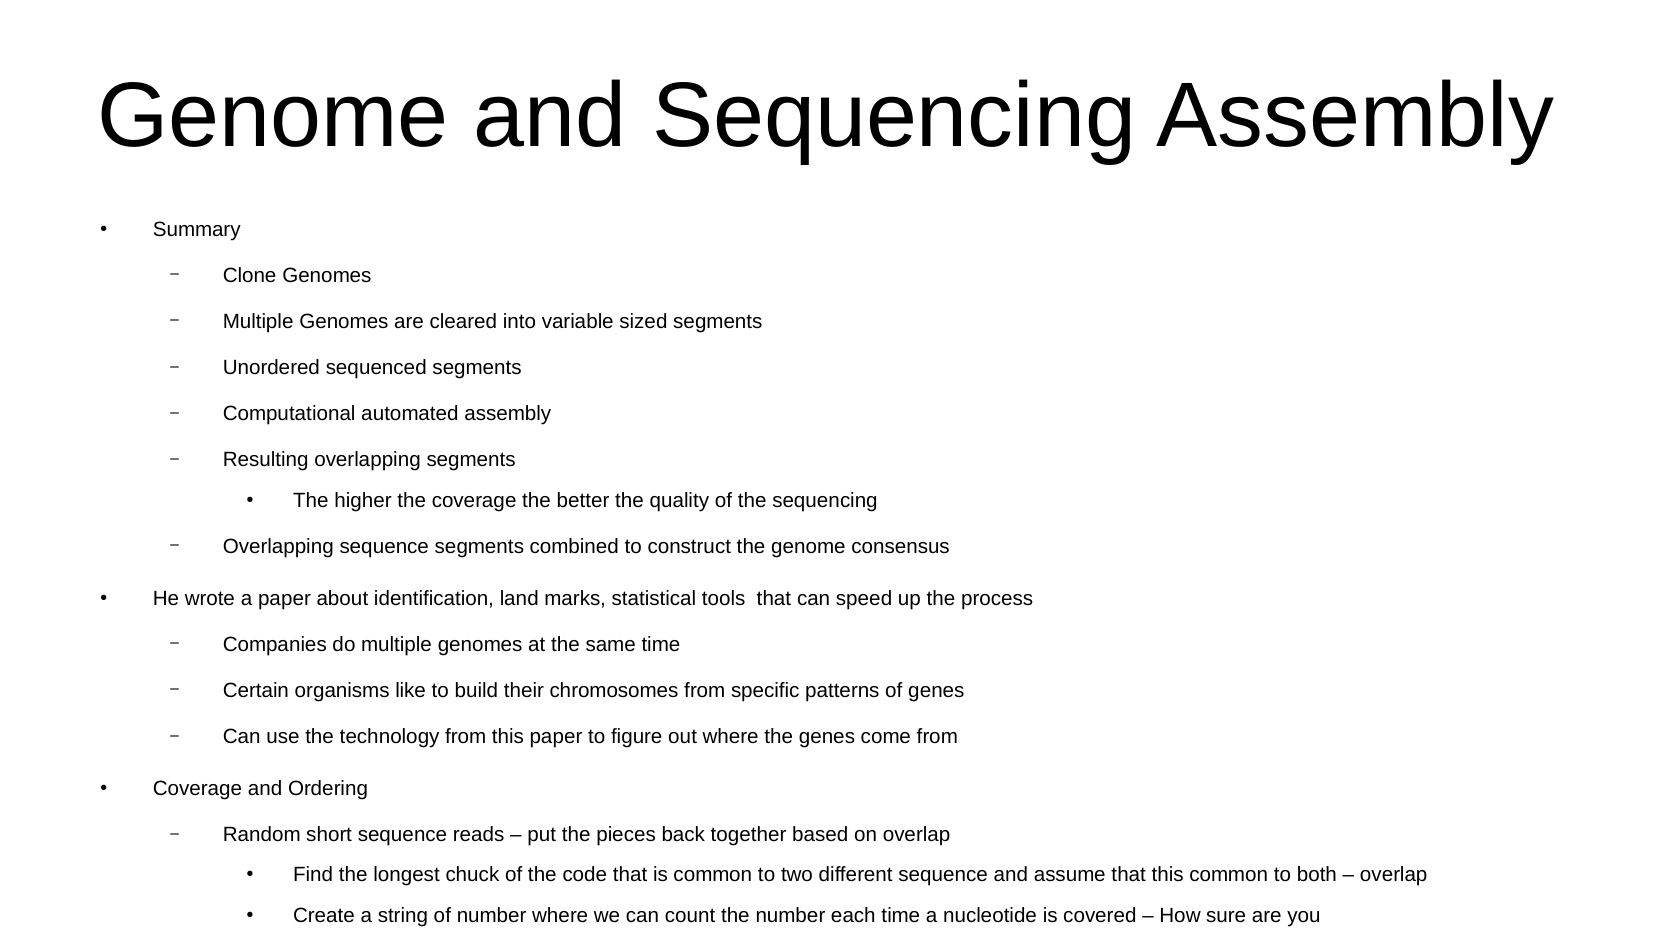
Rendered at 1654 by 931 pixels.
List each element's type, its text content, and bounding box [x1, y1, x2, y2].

list Summary Clone Genomes Multiple Genomes are cleared into variable sized segments Unordered sequenced segments Computational automated assembly Resulting overlapping segments The higher the coverage the better the quality of the sequencing Overlapping sequence segments combined to construct the genome consensus He wrote a paper about identification, land marks, statistical tools that can speed up the process Companies do multiple genomes at the same time Certain organisms like to build their chromosomes from specific patterns of genes Can use the technology from this paper to figure out where the genes come from Coverage and Ordering Random short sequence reads – put the pieces back together based on overlap Find the longest chuck of the code that is common to two different sequence and assume that this common to both – overlap Create a string of number where we can count the number each time a nucleotide is covered – How sure are you [82, 217, 1636, 931]
title Genome and Sequencing Assembly [82, 37, 1571, 193]
